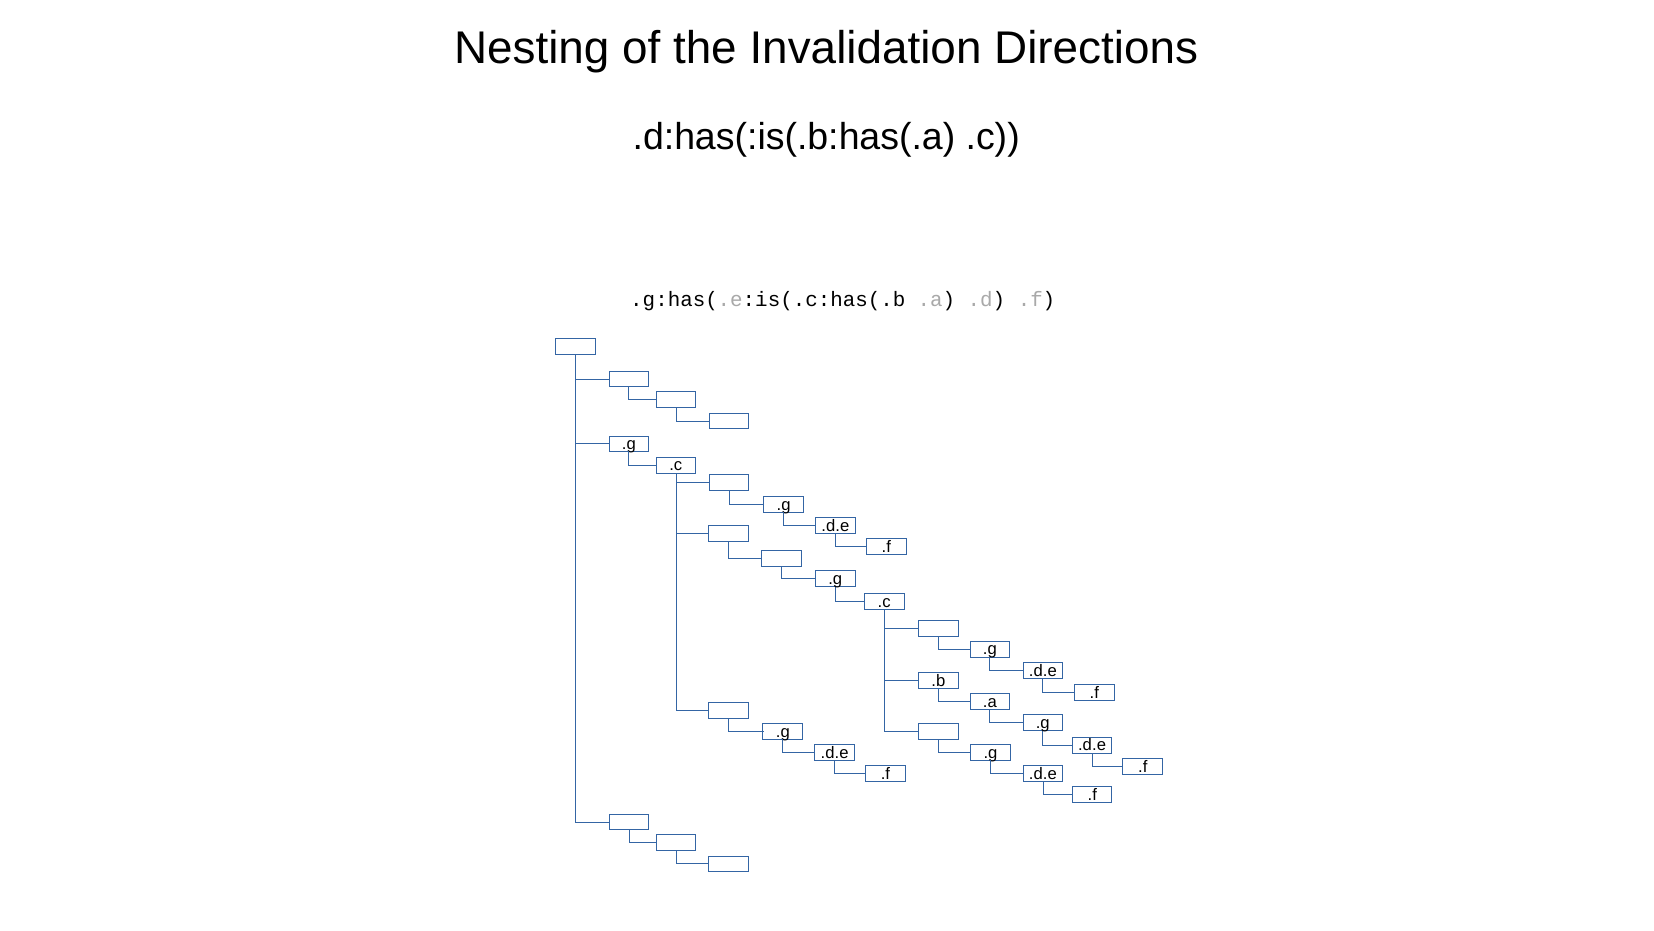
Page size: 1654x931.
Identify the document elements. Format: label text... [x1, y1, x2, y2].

text_box .g [970, 744, 1011, 761]
text_box .f [1074, 684, 1115, 701]
text_box .g [815, 570, 856, 587]
text_box [708, 525, 749, 542]
text_box [609, 814, 649, 830]
text_box [555, 338, 596, 355]
text_box [708, 856, 749, 872]
text_box [708, 702, 749, 719]
text_box .d.e [815, 517, 856, 534]
text_box Nesting of the Invalidation Directions .d:has(:is(.b:has(.a) .c)) [0, 15, 1654, 166]
text_box .c [864, 593, 905, 610]
text_box .g [609, 436, 649, 452]
text_box [709, 413, 749, 429]
text_box .b [918, 672, 959, 689]
text_box .f [866, 538, 907, 555]
text_box .f [1122, 758, 1163, 775]
text_box .d.e [814, 744, 855, 761]
text_box .g [970, 641, 1010, 658]
text_box .a [970, 693, 1010, 710]
text_box [918, 620, 959, 637]
text_box .f [1072, 786, 1112, 803]
text_box .g [763, 496, 804, 513]
text_box [918, 723, 959, 740]
text_box [656, 834, 696, 851]
text_box .g:has(.e:is(.c:has(.b .a) .d) .f) [615, 277, 951, 324]
text_box .g [1023, 714, 1063, 731]
text_box .f [865, 765, 906, 782]
text_box [656, 391, 696, 408]
text_box .g [762, 723, 803, 740]
text_box [609, 371, 649, 387]
text_box .d.e [1023, 662, 1063, 679]
text_box .c [656, 457, 696, 474]
text_box .d.e [1072, 737, 1112, 754]
text_box [709, 474, 749, 491]
text_box [761, 550, 802, 567]
text_box .d.e [1023, 765, 1063, 782]
